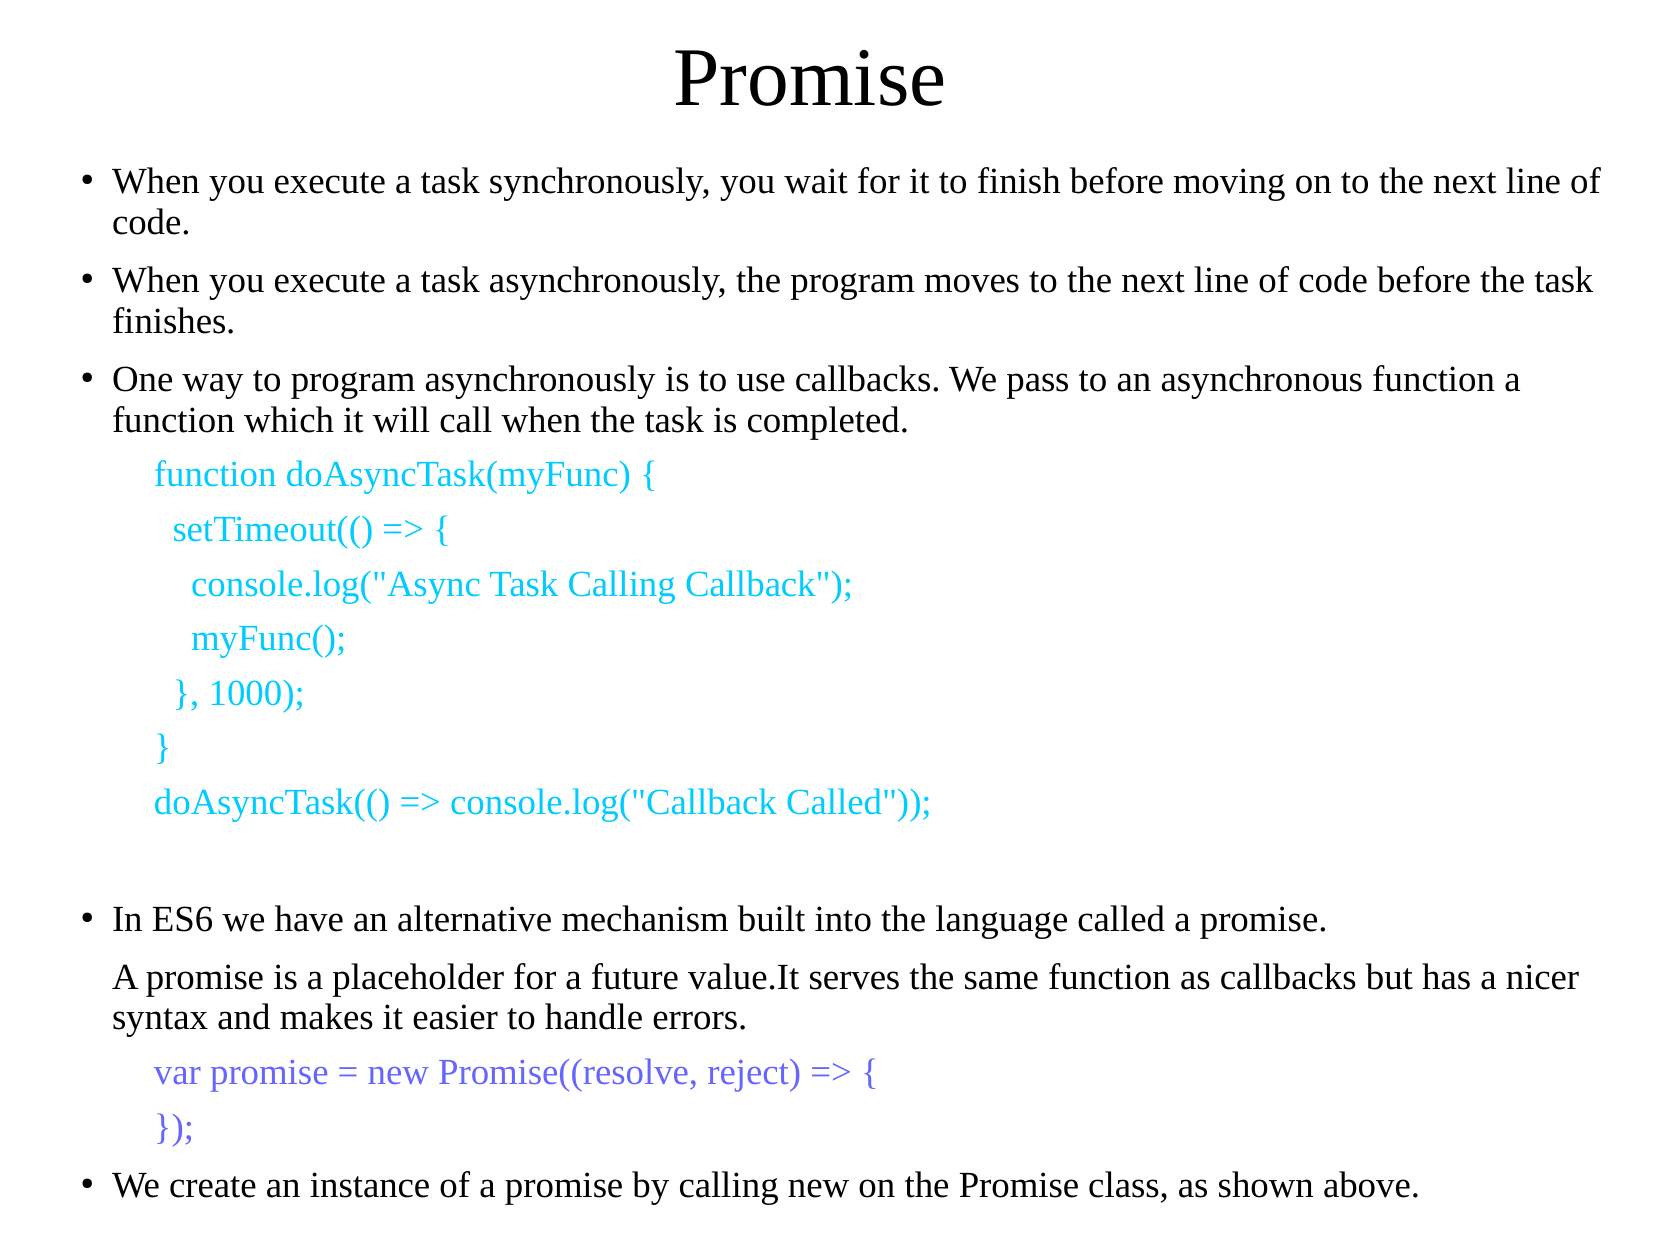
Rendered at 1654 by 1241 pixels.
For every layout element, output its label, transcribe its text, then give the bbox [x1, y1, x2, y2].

list When you execute a task synchronously, you wait for it to finish before moving on to the next line of code. When you execute a task asynchronously, the program moves to the next line of code before the task finishes. One way to program asynchronously is to use callbacks. We pass to an asynchronous function a function which it will call when the task is completed. function doAsyncTask(myFunc) { setTimeout(() => { console.log("Async Task Calling Callback"); myFunc(); }, 1000); } doAsyncTask(() => console.log("Callback Called")); In ES6 we have an alternative mechanism built into the language called a promise. A promise is a placeholder for a future value.It serves the same function as callbacks but has a nicer syntax and makes it easier to handle errors. var promise = new Promise((resolve, reject) => { }); We create an instance of a promise by calling new on the Promise class, as shown above. [70, 160, 1633, 1224]
title Promise [64, 10, 1557, 144]
